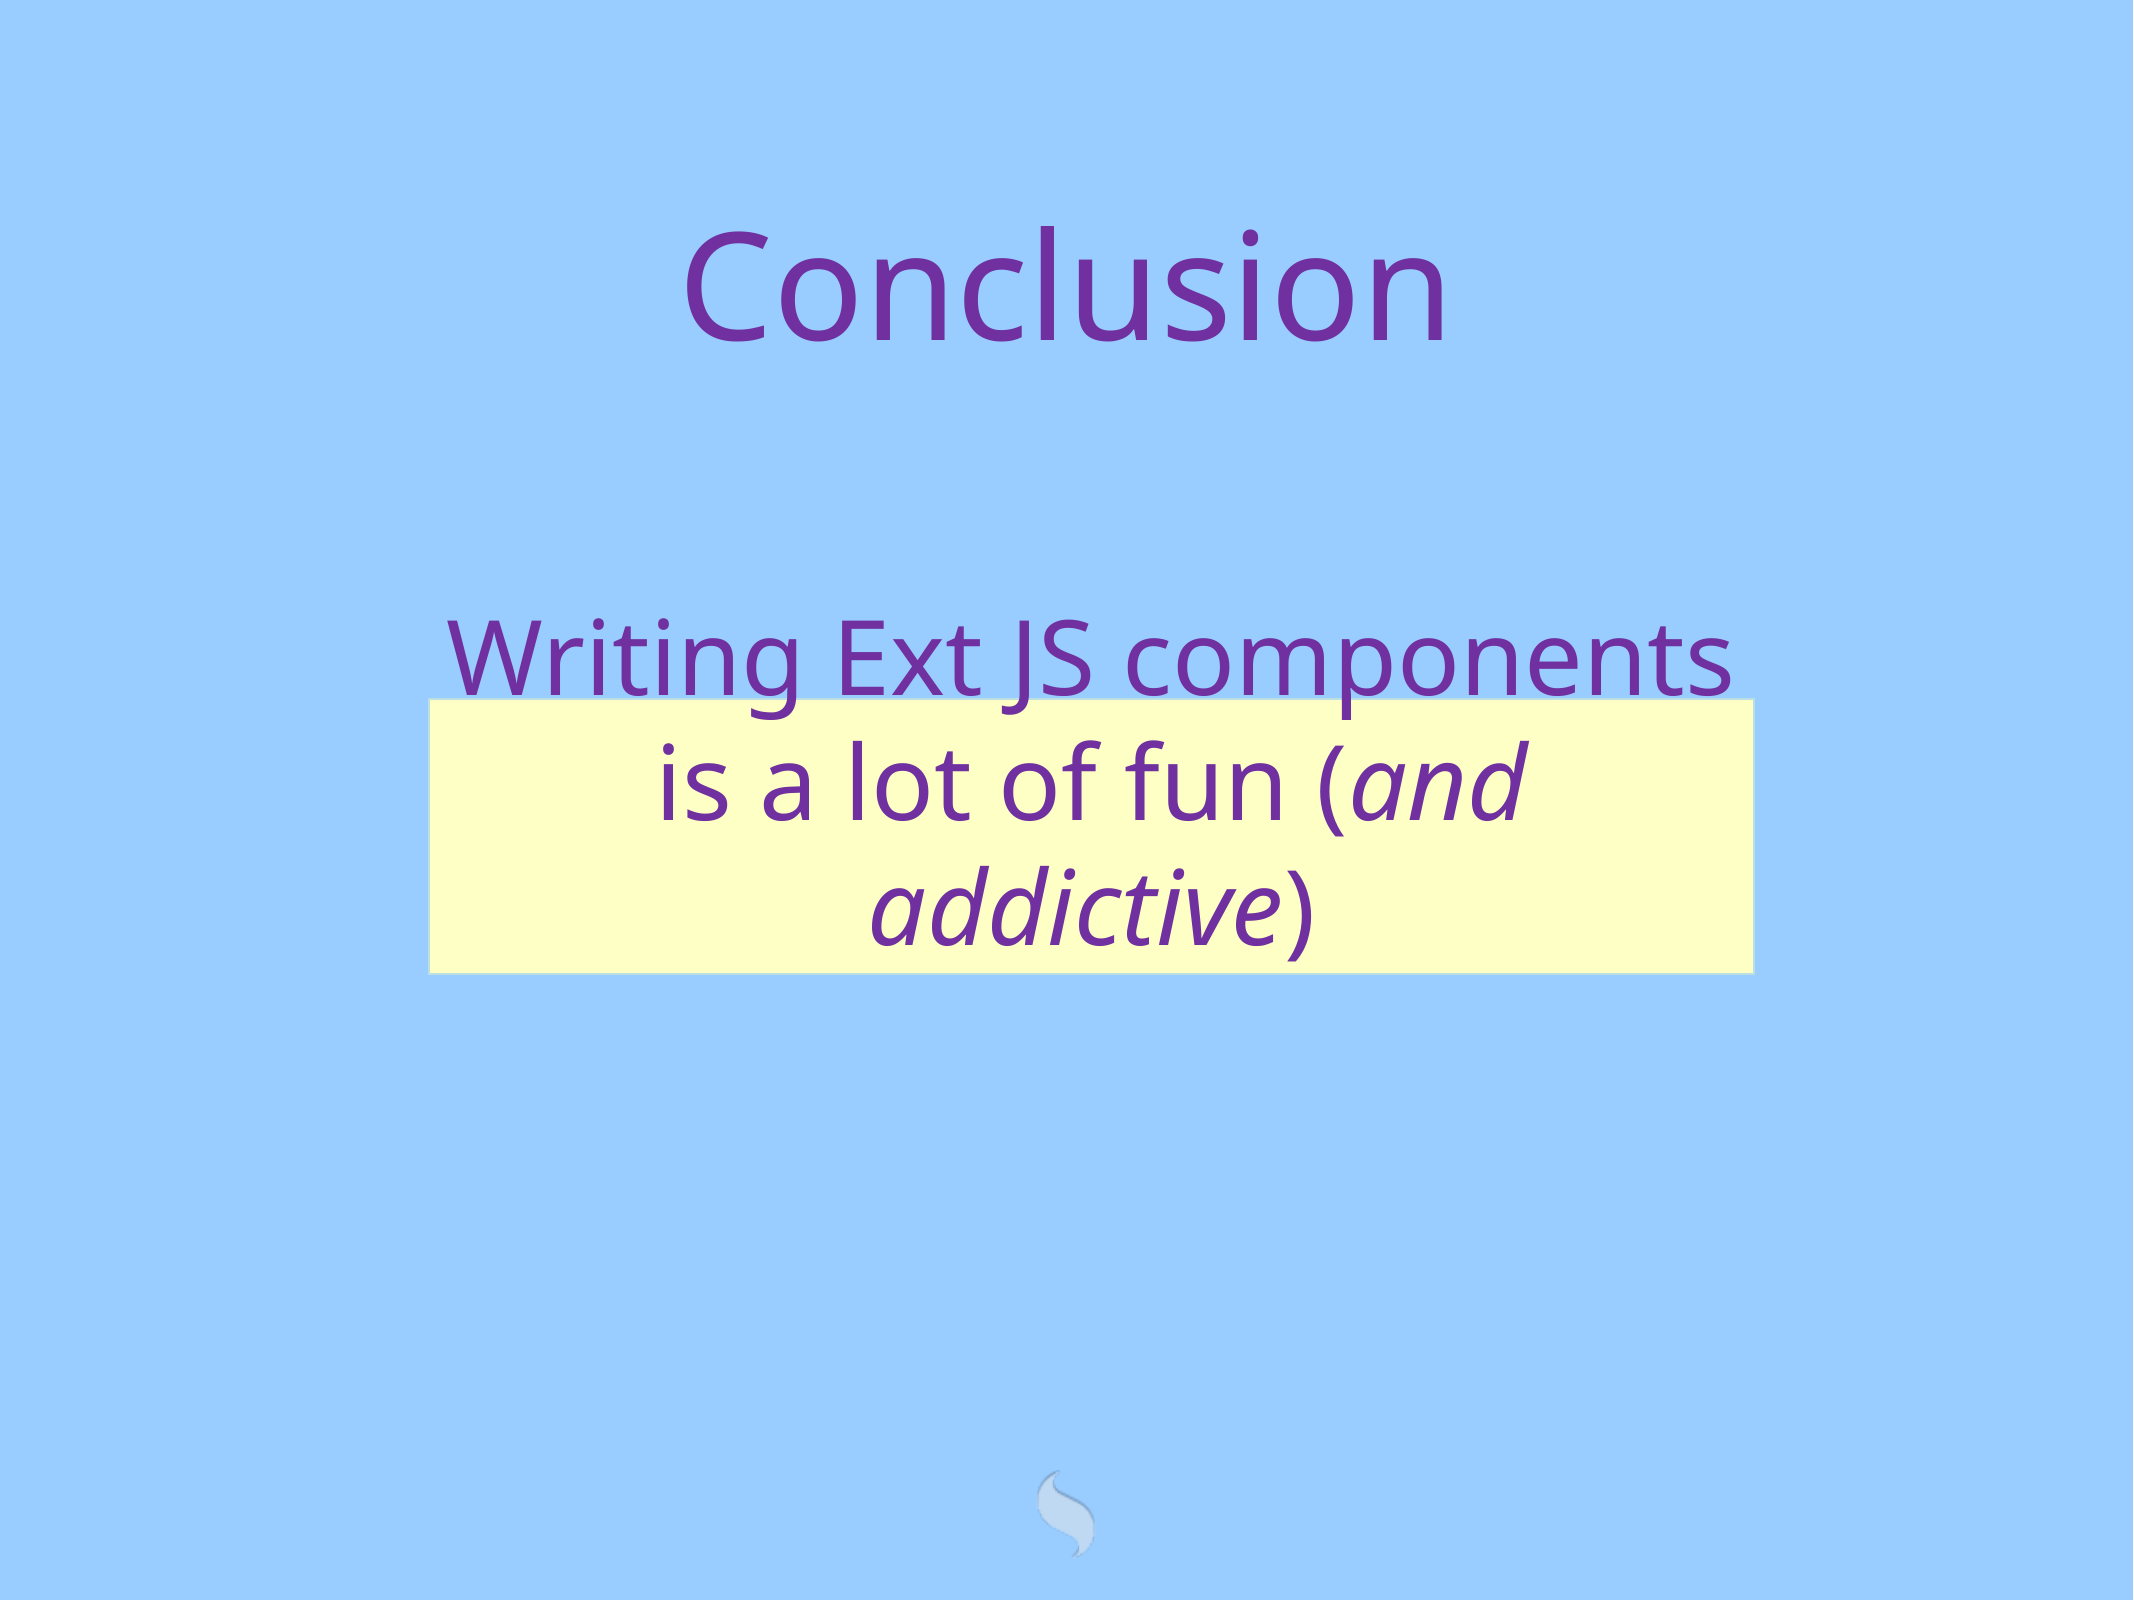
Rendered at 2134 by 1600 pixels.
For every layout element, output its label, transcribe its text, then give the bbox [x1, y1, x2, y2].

text_box Conclusion [404, 200, 1730, 379]
picture [1035, 1470, 1098, 1561]
text_box Writing Ext JS components is a lot of fun (and addictive) [429, 699, 1755, 975]
